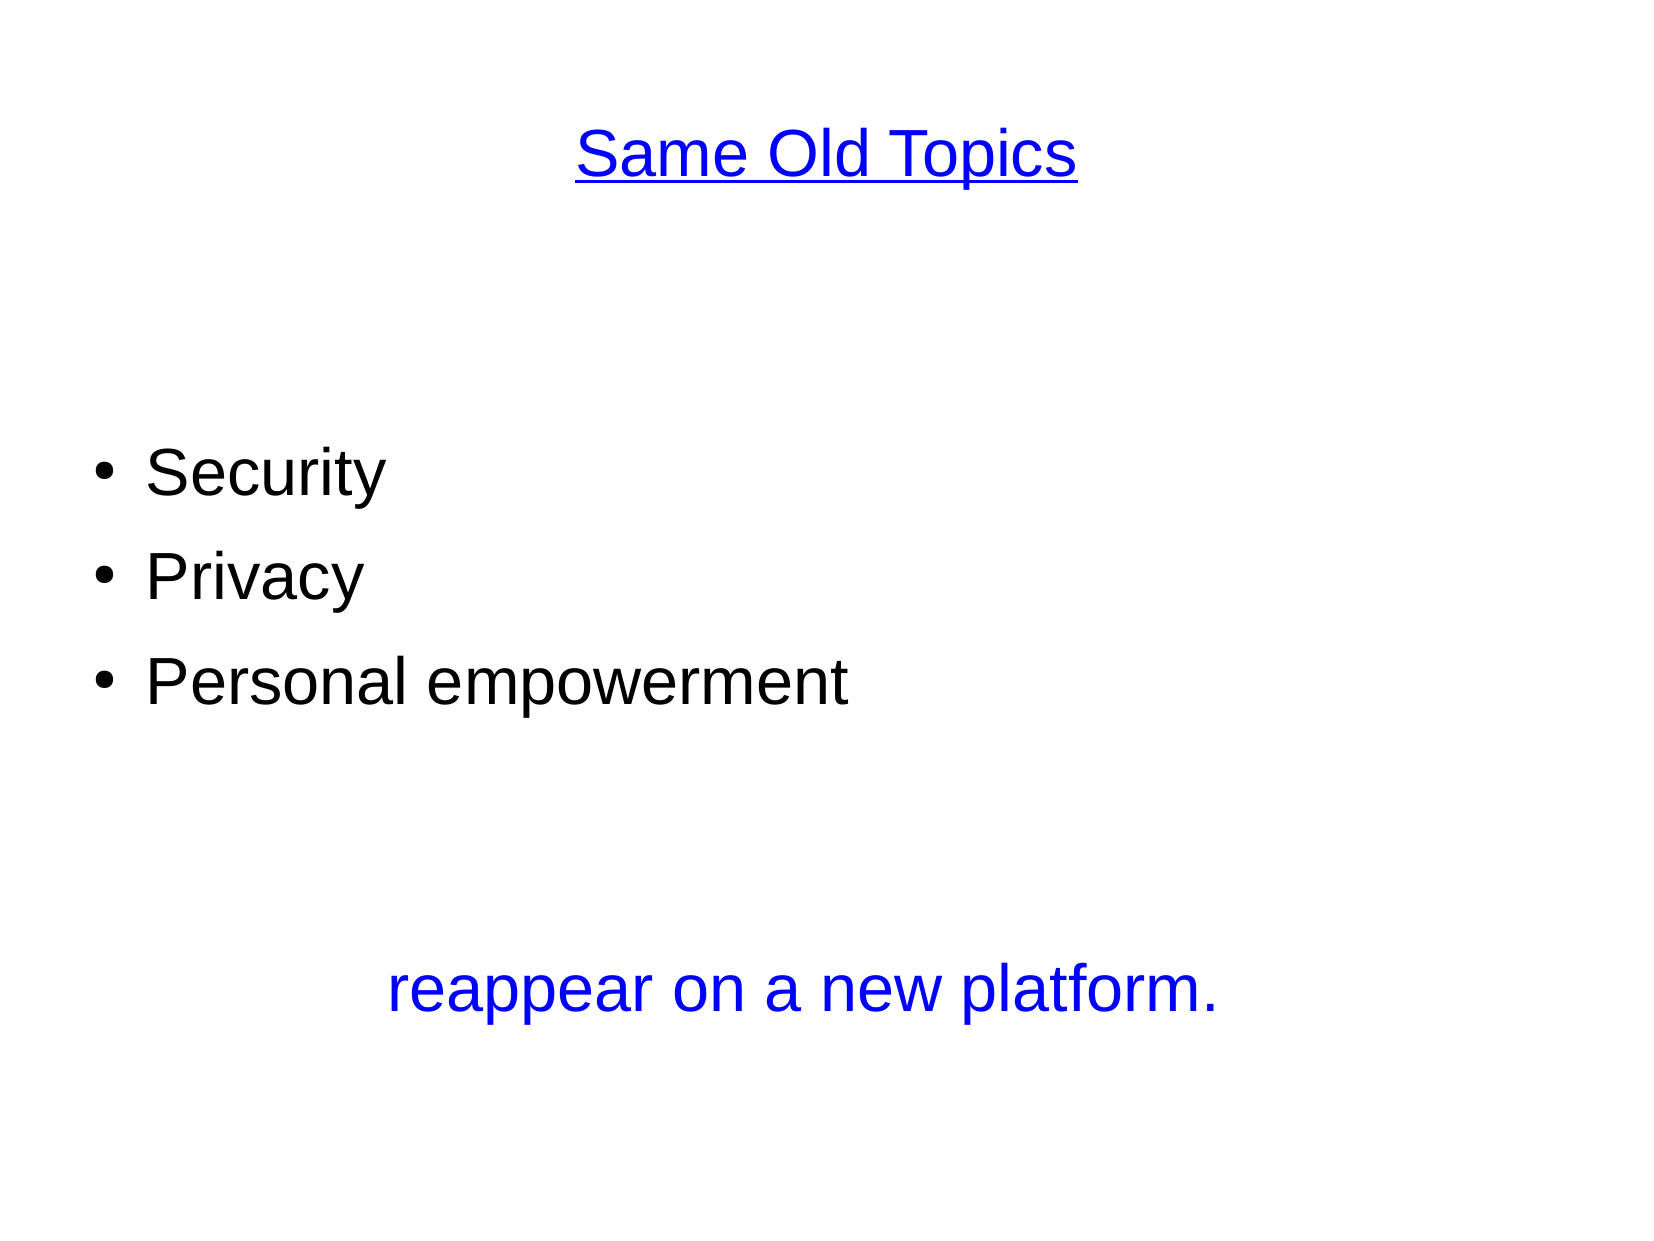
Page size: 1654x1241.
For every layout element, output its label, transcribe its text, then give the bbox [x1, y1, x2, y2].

title Same Old Topics [82, 49, 1571, 257]
list Security Privacy Personal empowerment [75, 435, 1571, 805]
title reappear on a new platform. [60, 885, 1549, 1093]
